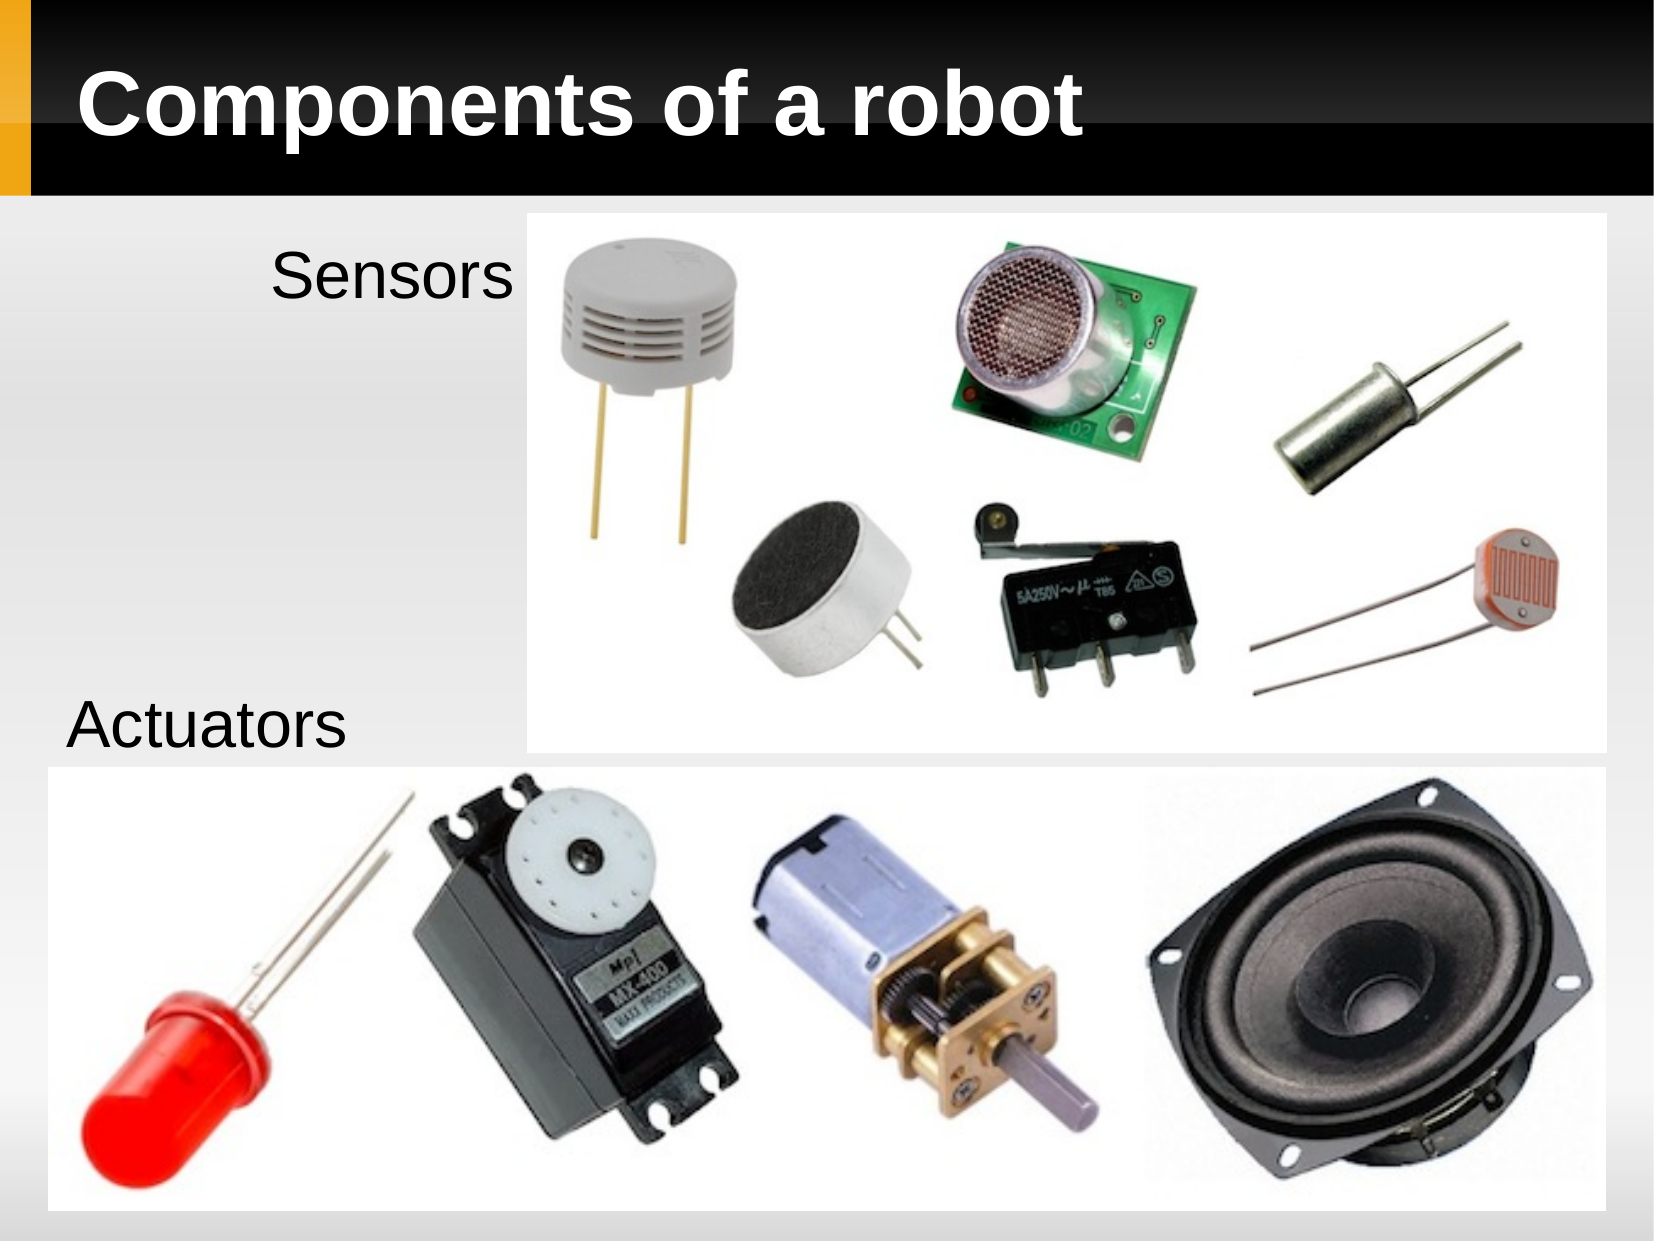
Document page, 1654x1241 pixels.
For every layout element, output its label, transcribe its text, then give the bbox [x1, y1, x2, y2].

title Components of a robot [76, 0, 1565, 208]
picture [0, 0, 1654, 1241]
text_box Sensors Actuators [51, 231, 768, 767]
